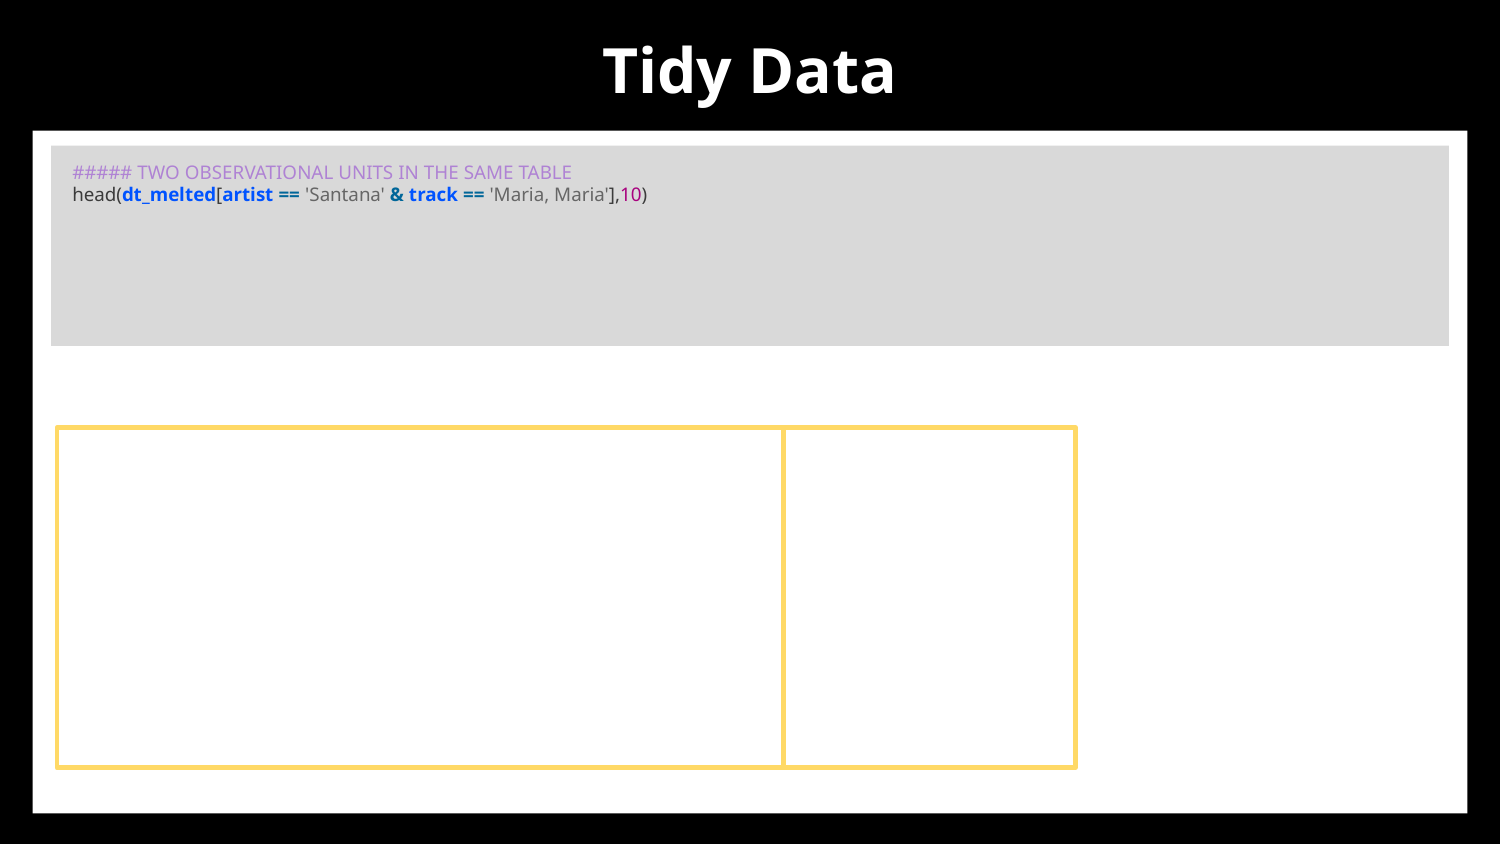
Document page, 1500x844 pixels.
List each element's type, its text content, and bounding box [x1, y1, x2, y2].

text_box Tidy Data [32, 21, 1468, 116]
text_box ##### TWO OBSERVATIONAL UNITS IN THE SAME TABLE head(dt_melted[artist == 'Santana' & track == 'Maria, Maria'],10) [51, 145, 1449, 346]
